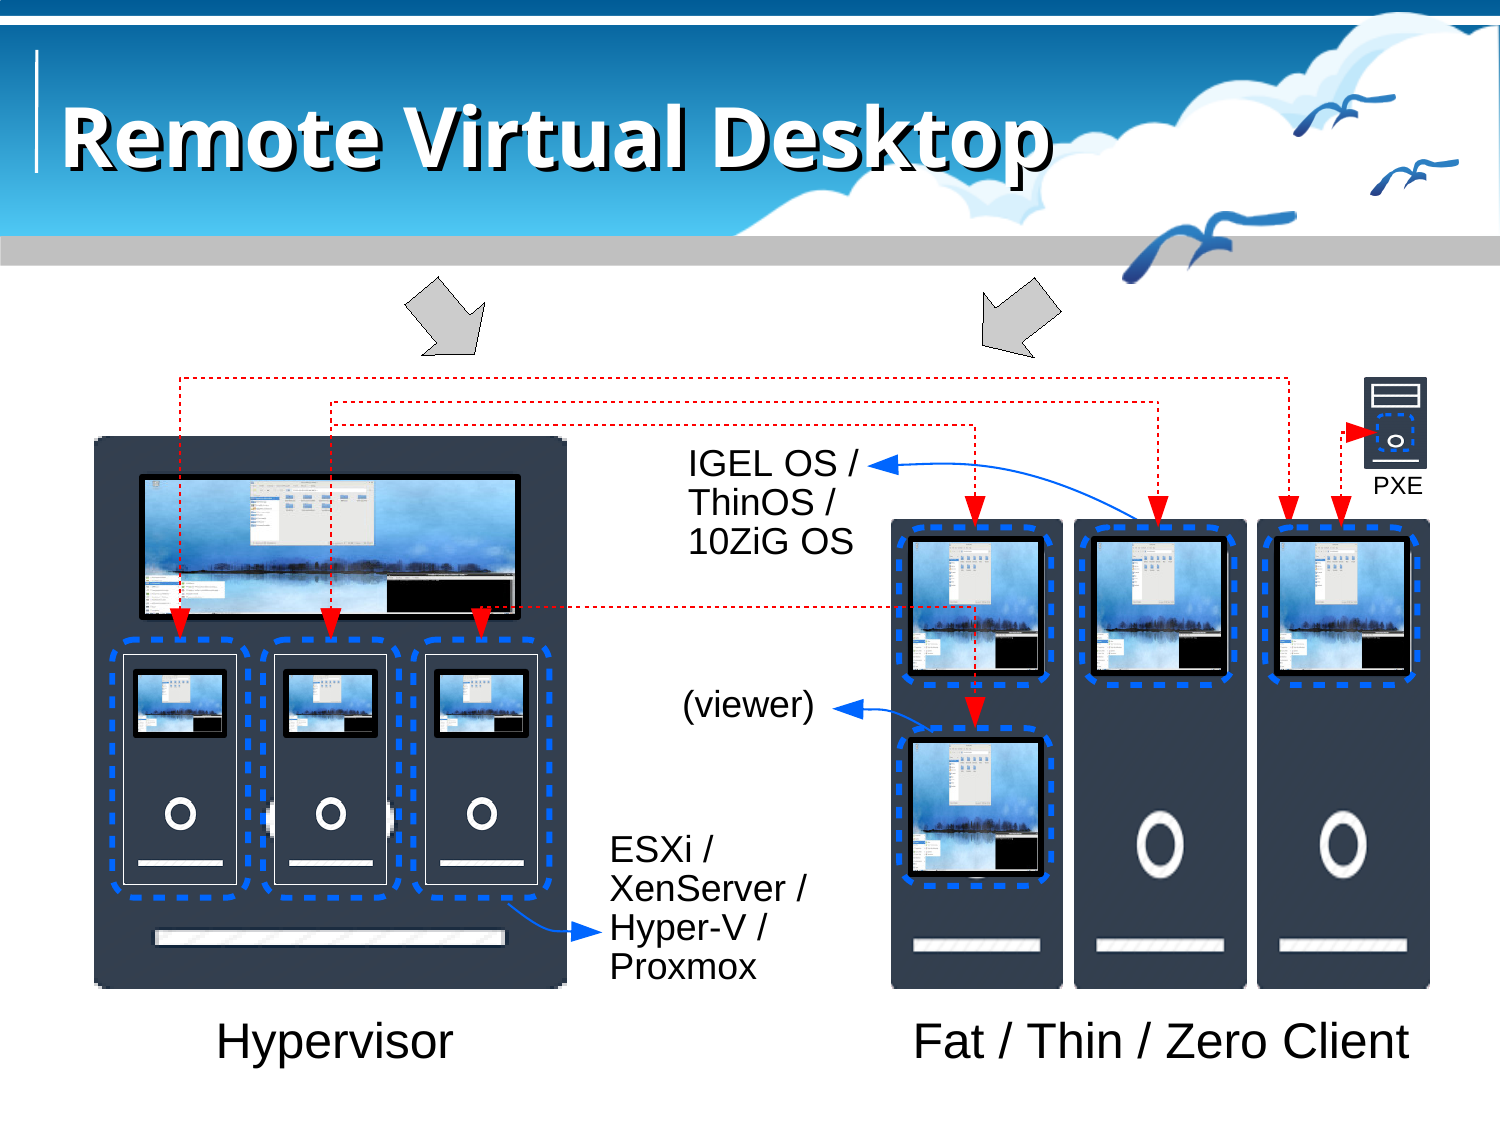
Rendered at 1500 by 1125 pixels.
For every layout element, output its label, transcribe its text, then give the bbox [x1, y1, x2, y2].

picture [94, 436, 567, 989]
text_box Fat / Thin / Zero Client [897, 1009, 1441, 1077]
text_box (viewer) [667, 679, 863, 733]
picture [1074, 519, 1247, 989]
text_box [982, 277, 1062, 358]
picture [1364, 377, 1427, 466]
text_box [404, 276, 485, 356]
title Remote Virtual Desktop [59, 86, 1465, 186]
text_box PXE [1358, 466, 1441, 508]
picture [1257, 519, 1430, 989]
picture [891, 519, 1063, 989]
text_box IGEL OS / ThinOS / 10ZiG OS [673, 438, 886, 571]
text_box ESXi / XenServer / Hyper-V / Proxmox [594, 823, 833, 995]
text_box Hypervisor [200, 1009, 479, 1077]
picture [730, 12, 1500, 284]
